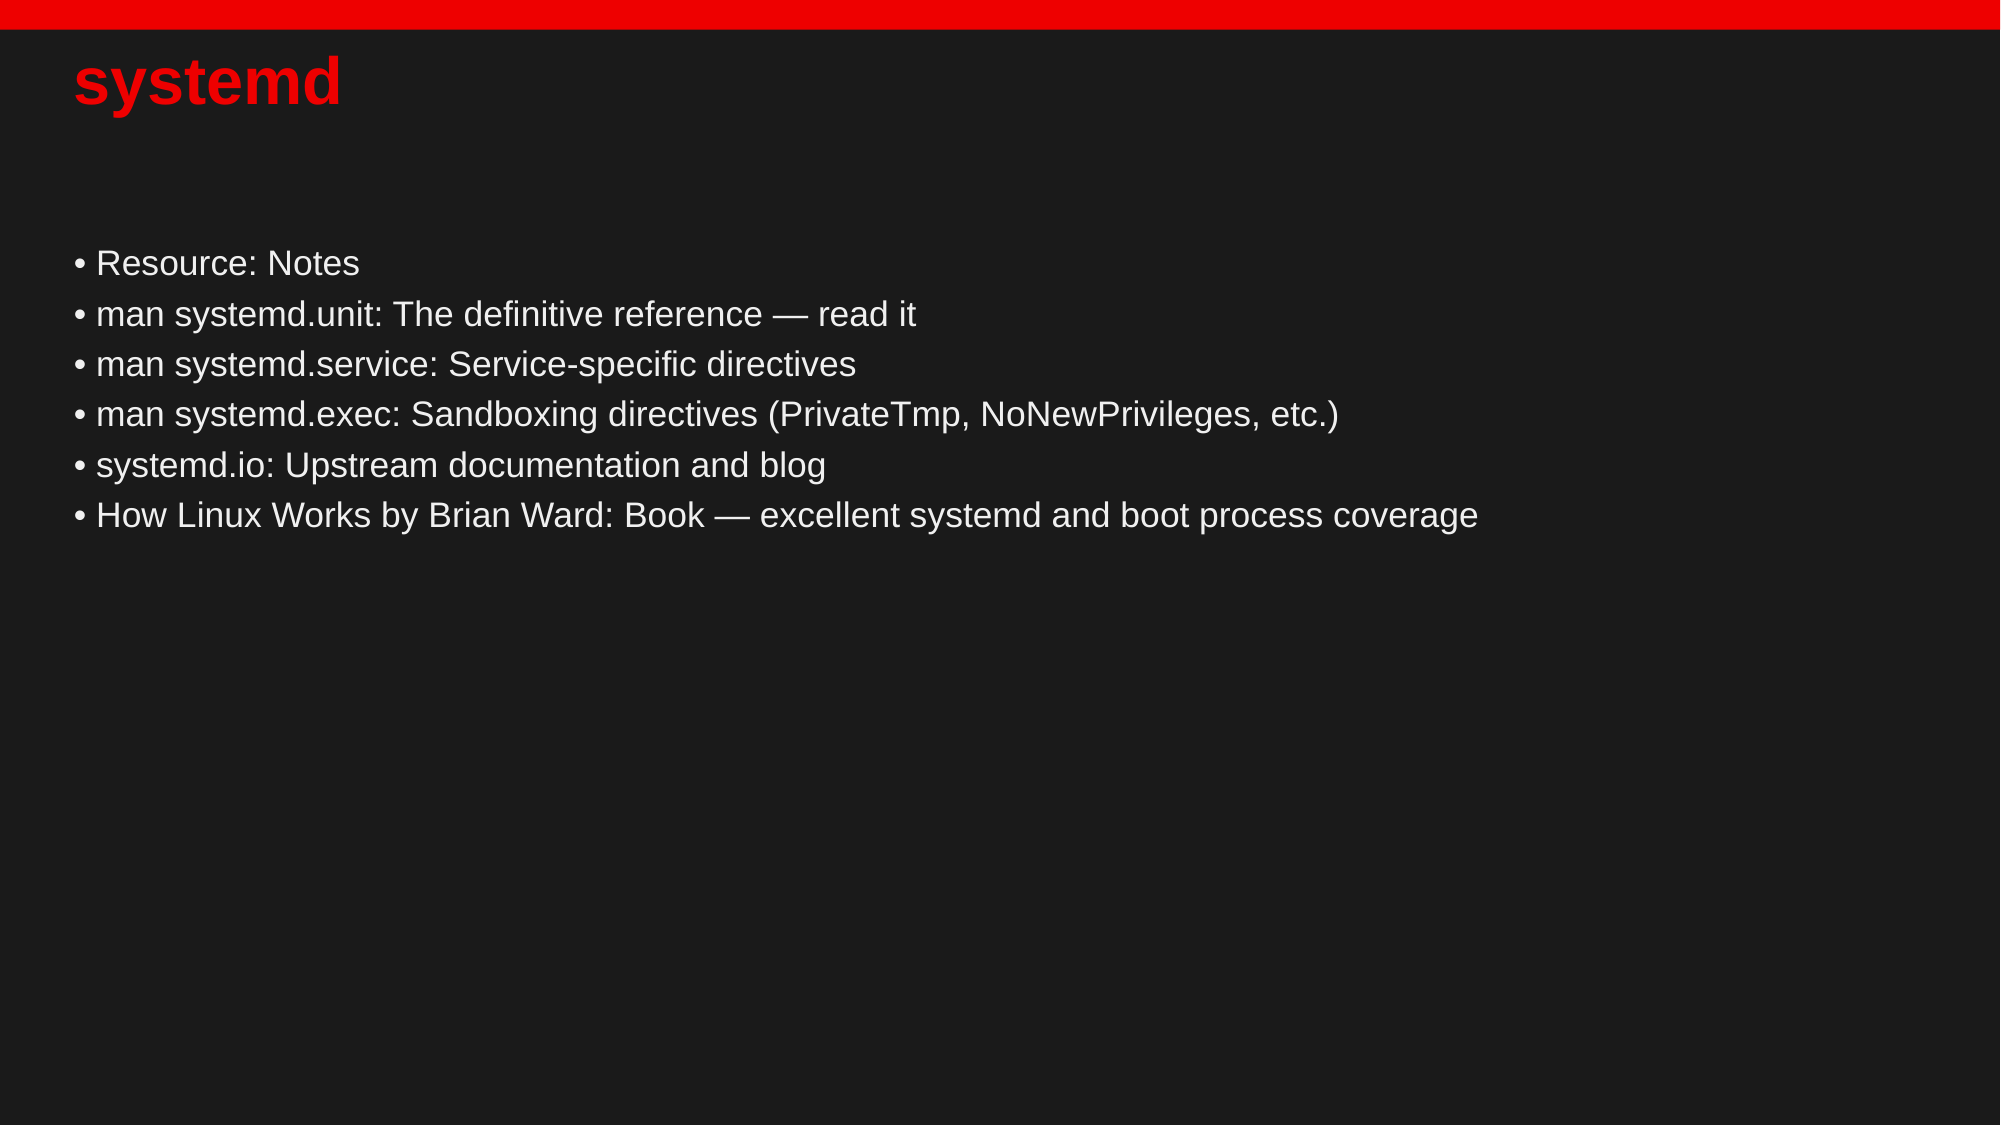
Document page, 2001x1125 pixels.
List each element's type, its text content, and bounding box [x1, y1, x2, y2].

text_box [0, 0, 2001, 30]
text_box • Resource: Notes • man systemd.unit: The definitive reference — read it • man systemd.service: Service-specific directives • man systemd.exec: Sandboxing directives (PrivateTmp, NoNewPrivileges, etc.) • systemd.io: Upstream documentation and blog • How Linux Works by Brian Ward: Book — excellent systemd and boot process coverage [59, 236, 1942, 1037]
text_box systemd [59, 36, 1942, 208]
